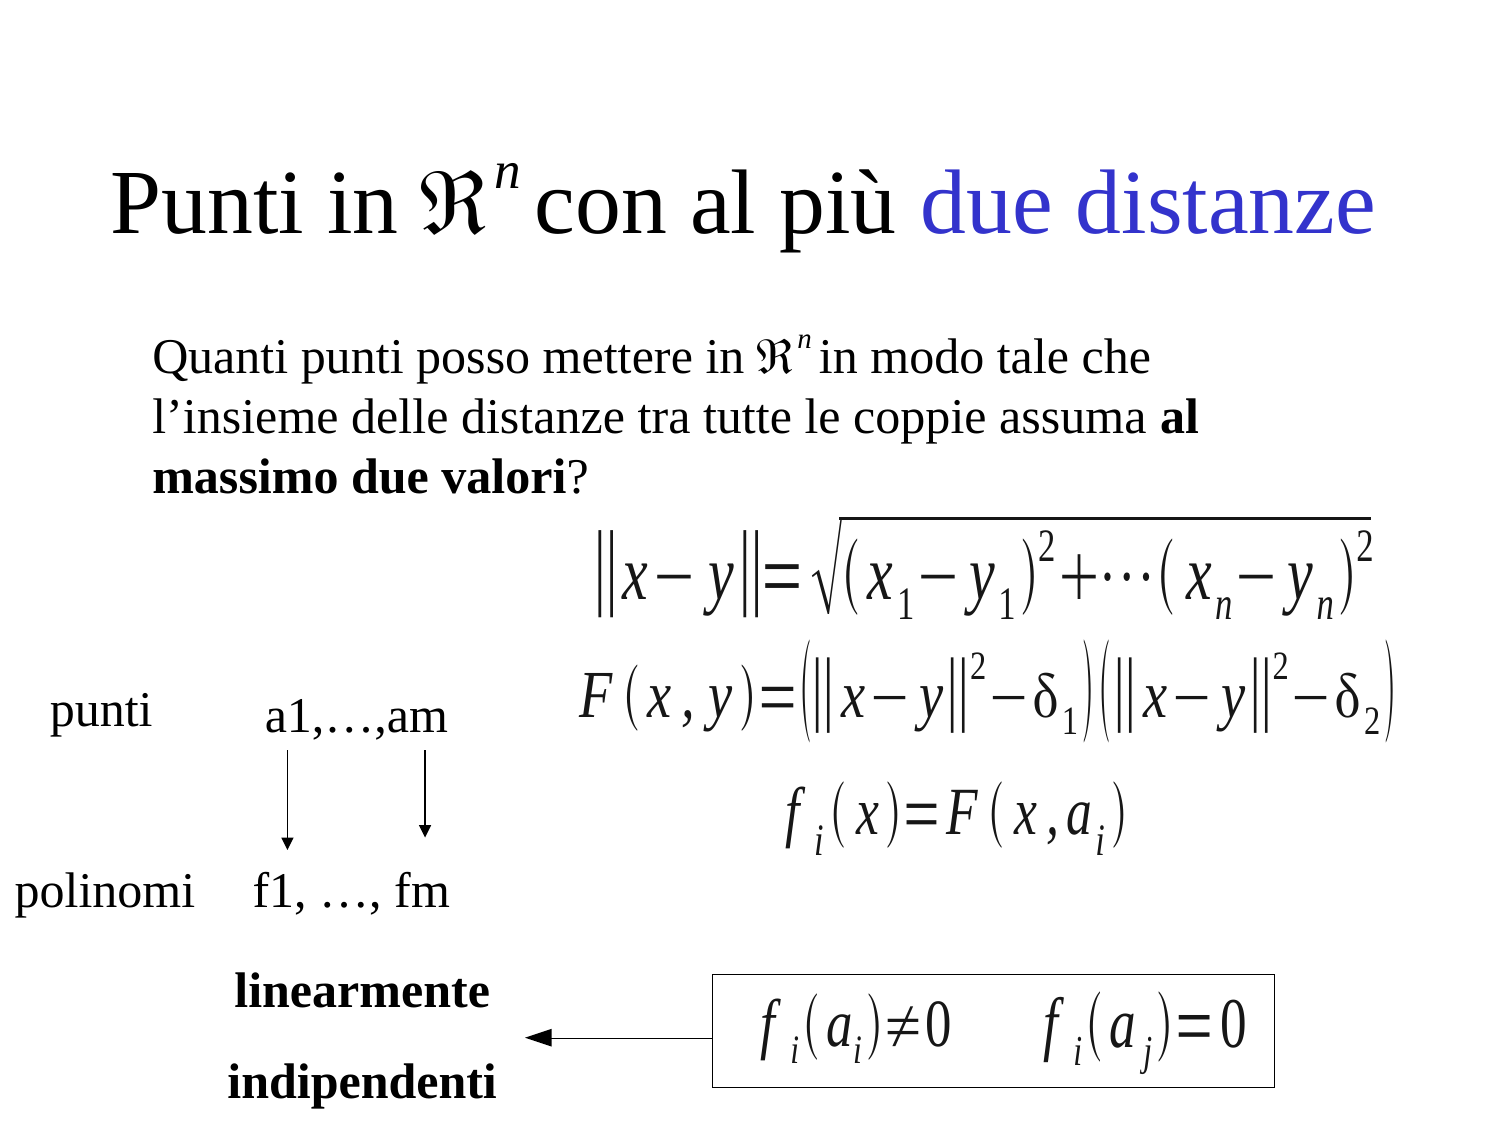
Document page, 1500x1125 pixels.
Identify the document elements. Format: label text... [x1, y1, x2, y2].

chart [575, 512, 1388, 630]
text_box polinomi [0, 849, 211, 926]
text_box linearmente indipendenti [187, 950, 538, 1117]
title Punti in n con al più due distanze [75, 99, 1413, 288]
chart [562, 637, 1411, 748]
text_box punti [34, 669, 168, 745]
text_box Quanti punti posso mettere in n in modo tale che l’insieme delle distanze tra tutte le coppie assuma al massimo due valori? [137, 311, 1351, 511]
text_box a1,…,am [249, 674, 464, 751]
chart [1020, 985, 1258, 1075]
chart [762, 774, 1145, 865]
text_box f1, …, fm [237, 849, 465, 926]
chart [737, 987, 966, 1072]
